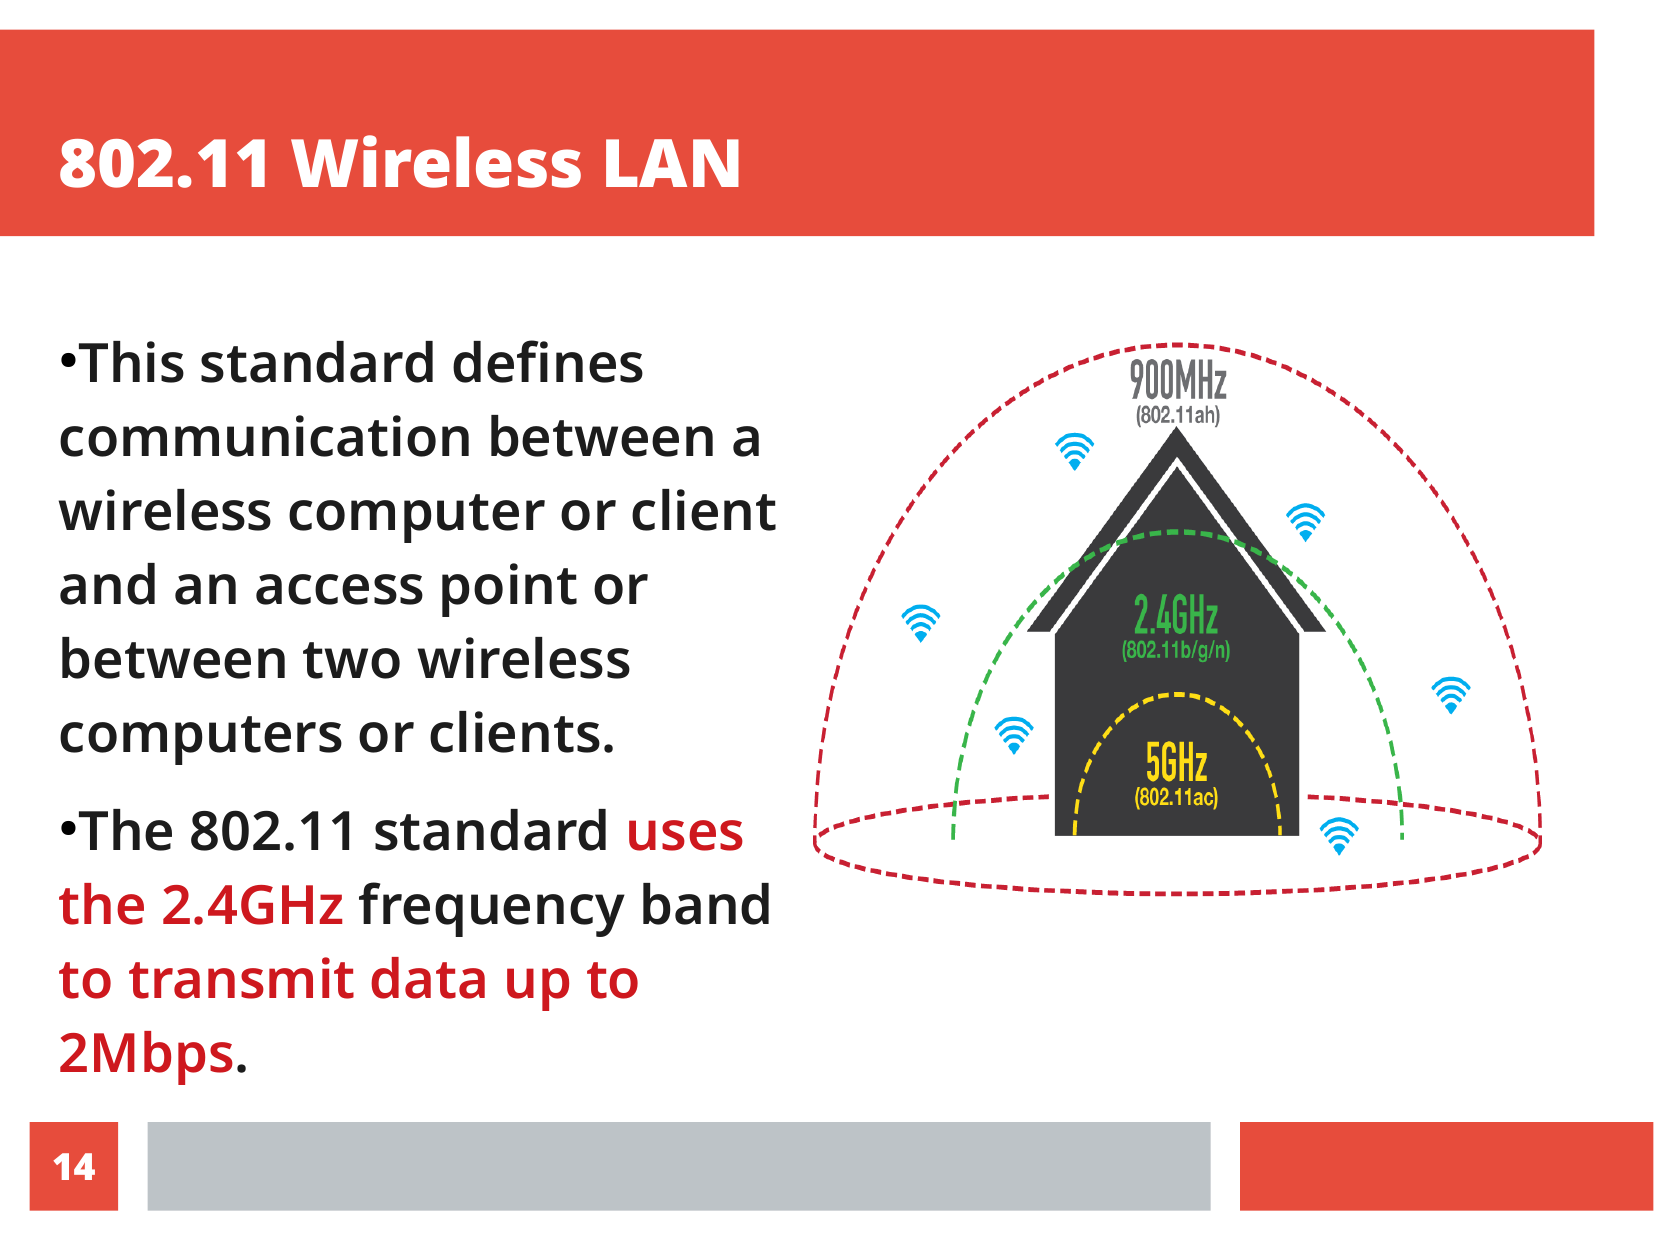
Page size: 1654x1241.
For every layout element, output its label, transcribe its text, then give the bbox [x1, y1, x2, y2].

picture [793, 300, 1568, 933]
title 802.11 Wireless LAN [59, 59, 1595, 207]
list This standard defines communication between a wireless computer or client and an access point or between two wireless computers or clients. The 802.11 standard uses the 2.4GHz frequency band to transmit data up to 2Mbps. [59, 324, 794, 1093]
